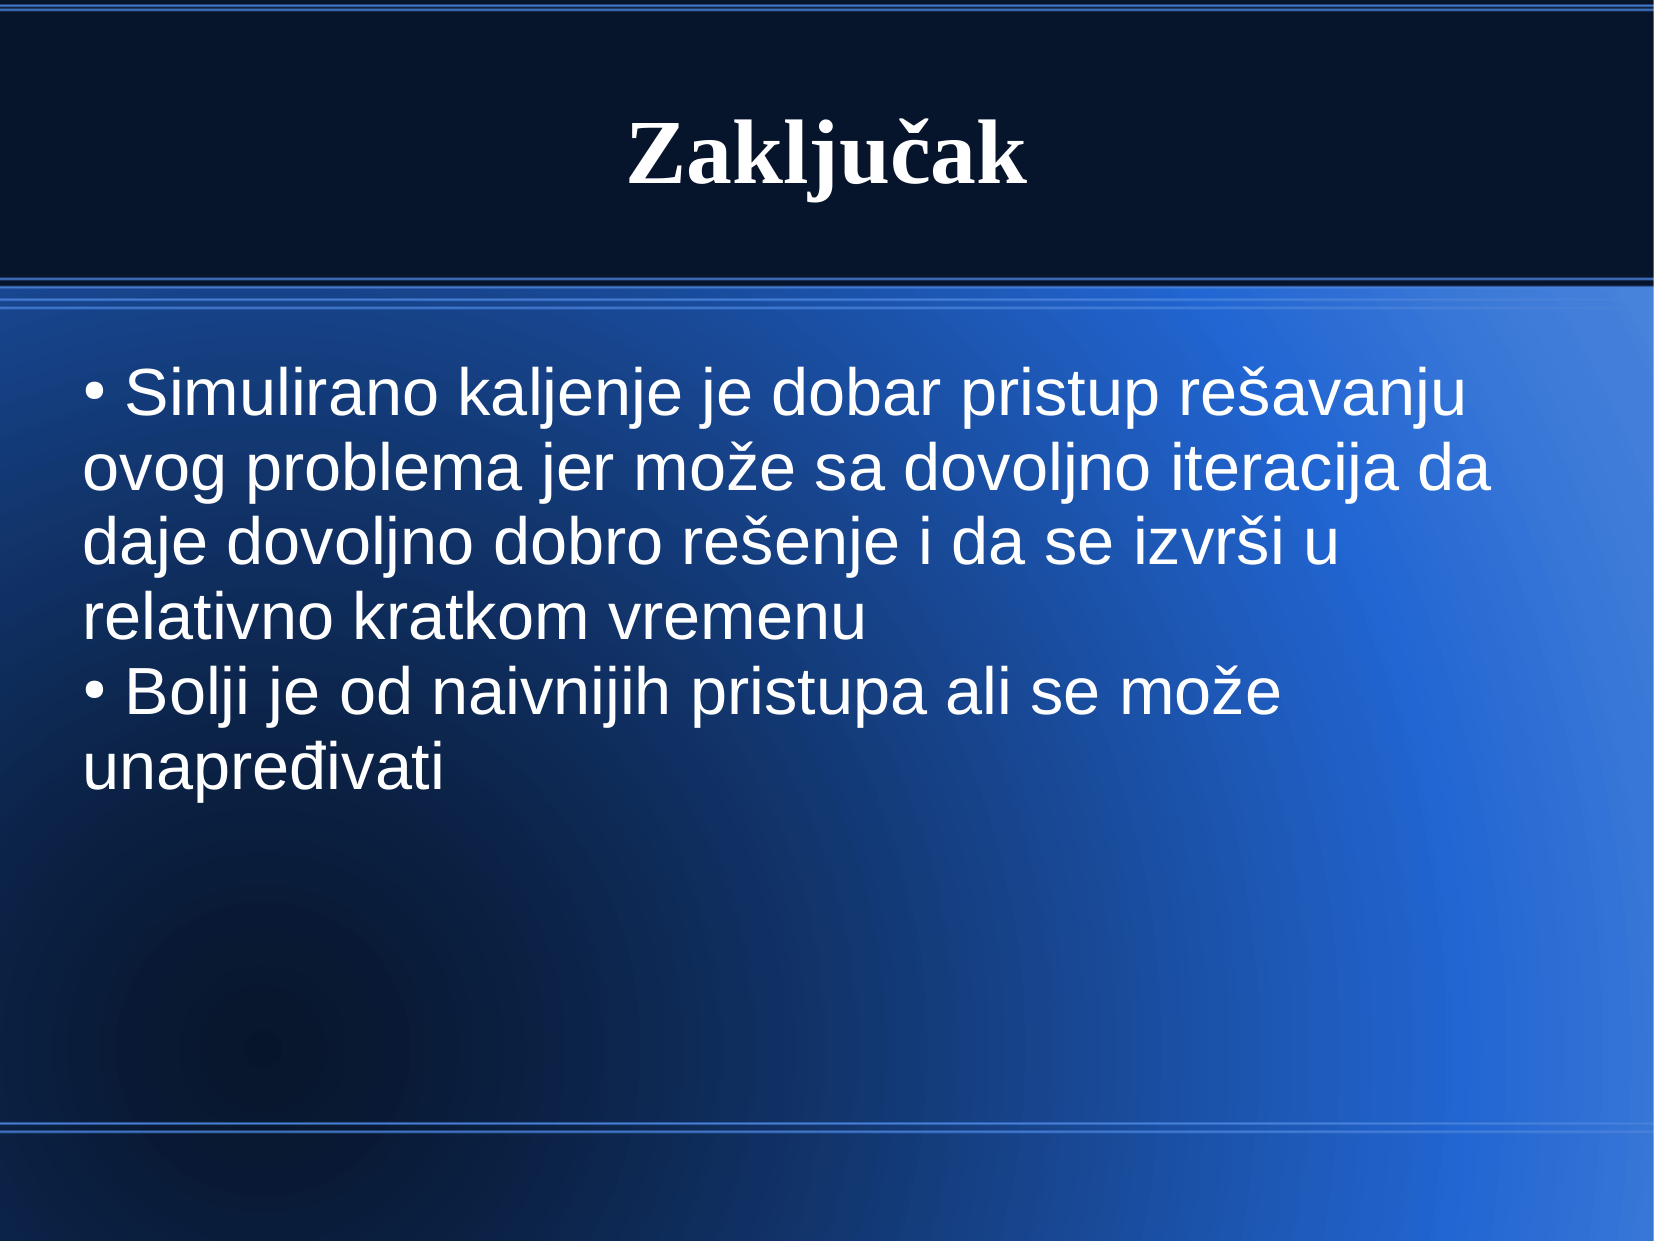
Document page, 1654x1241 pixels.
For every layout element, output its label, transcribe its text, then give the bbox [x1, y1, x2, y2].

picture [0, 0, 1654, 1241]
subtitle Simulirano kaljenje je dobar pristup rešavanju ovog problema jer može sa dovoljno iteracija da daje dovoljno dobro rešenje i da se izvrši u relativno kratkom vremenu Bolji je od naivnijih pristupa ali se može unapređivati [82, 355, 1571, 1058]
title Zaključak [82, 49, 1571, 257]
